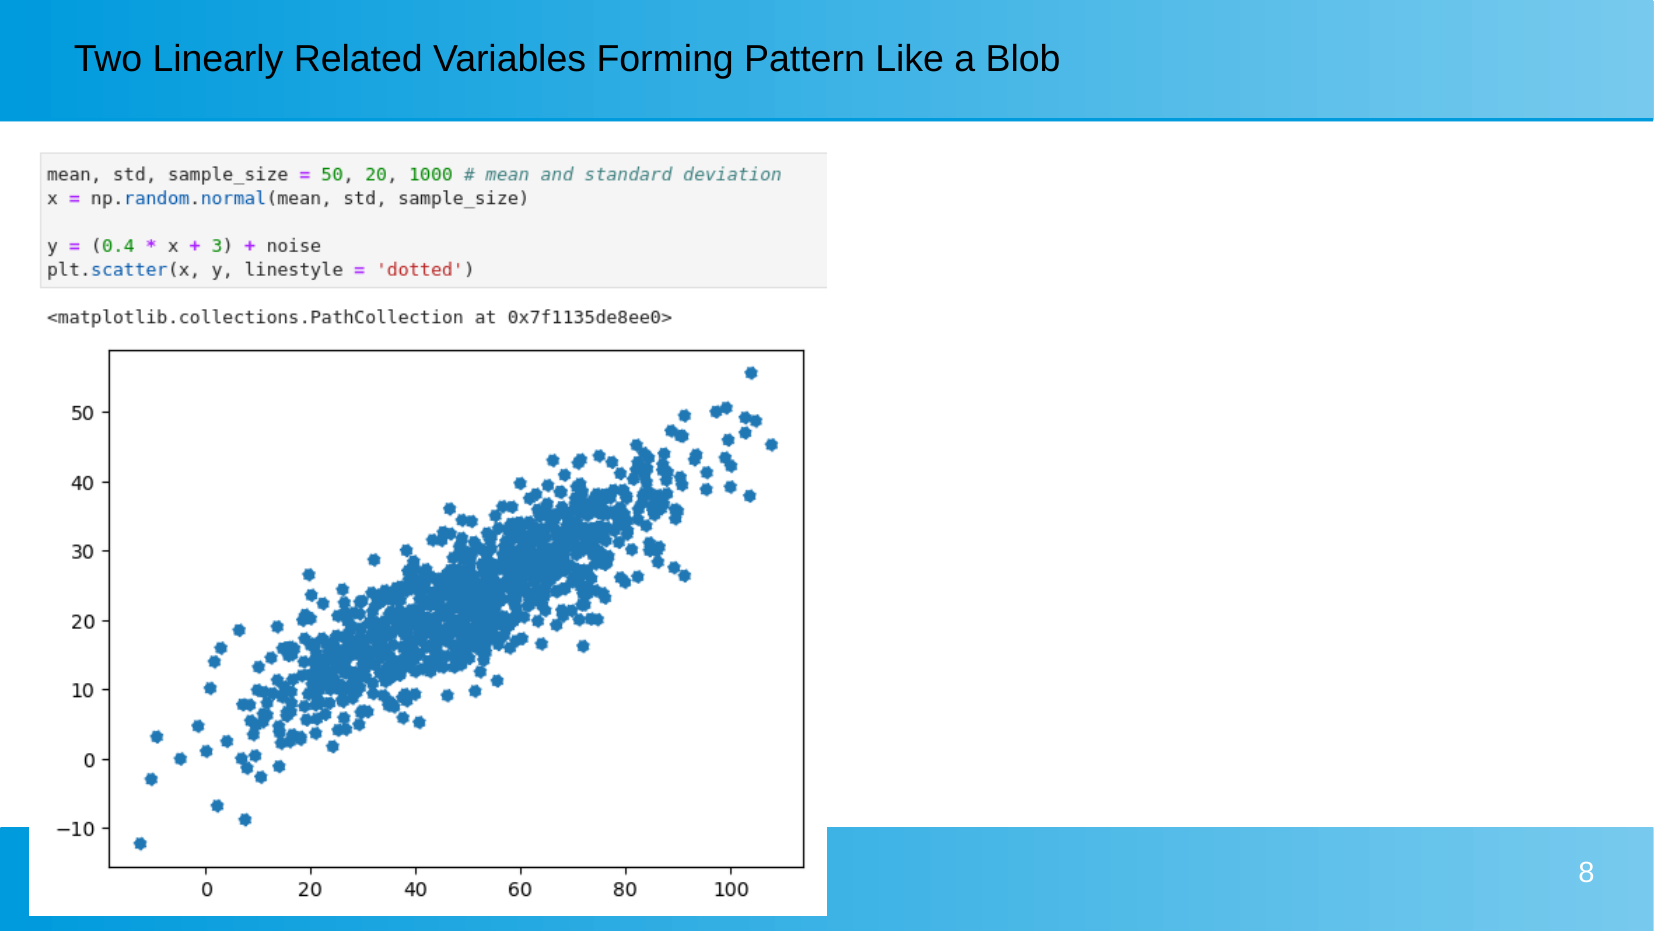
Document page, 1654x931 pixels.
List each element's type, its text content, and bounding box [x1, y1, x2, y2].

picture [29, 140, 827, 916]
text_box Two Linearly Related Variables Forming Pattern Like a Blob [59, 29, 1388, 213]
